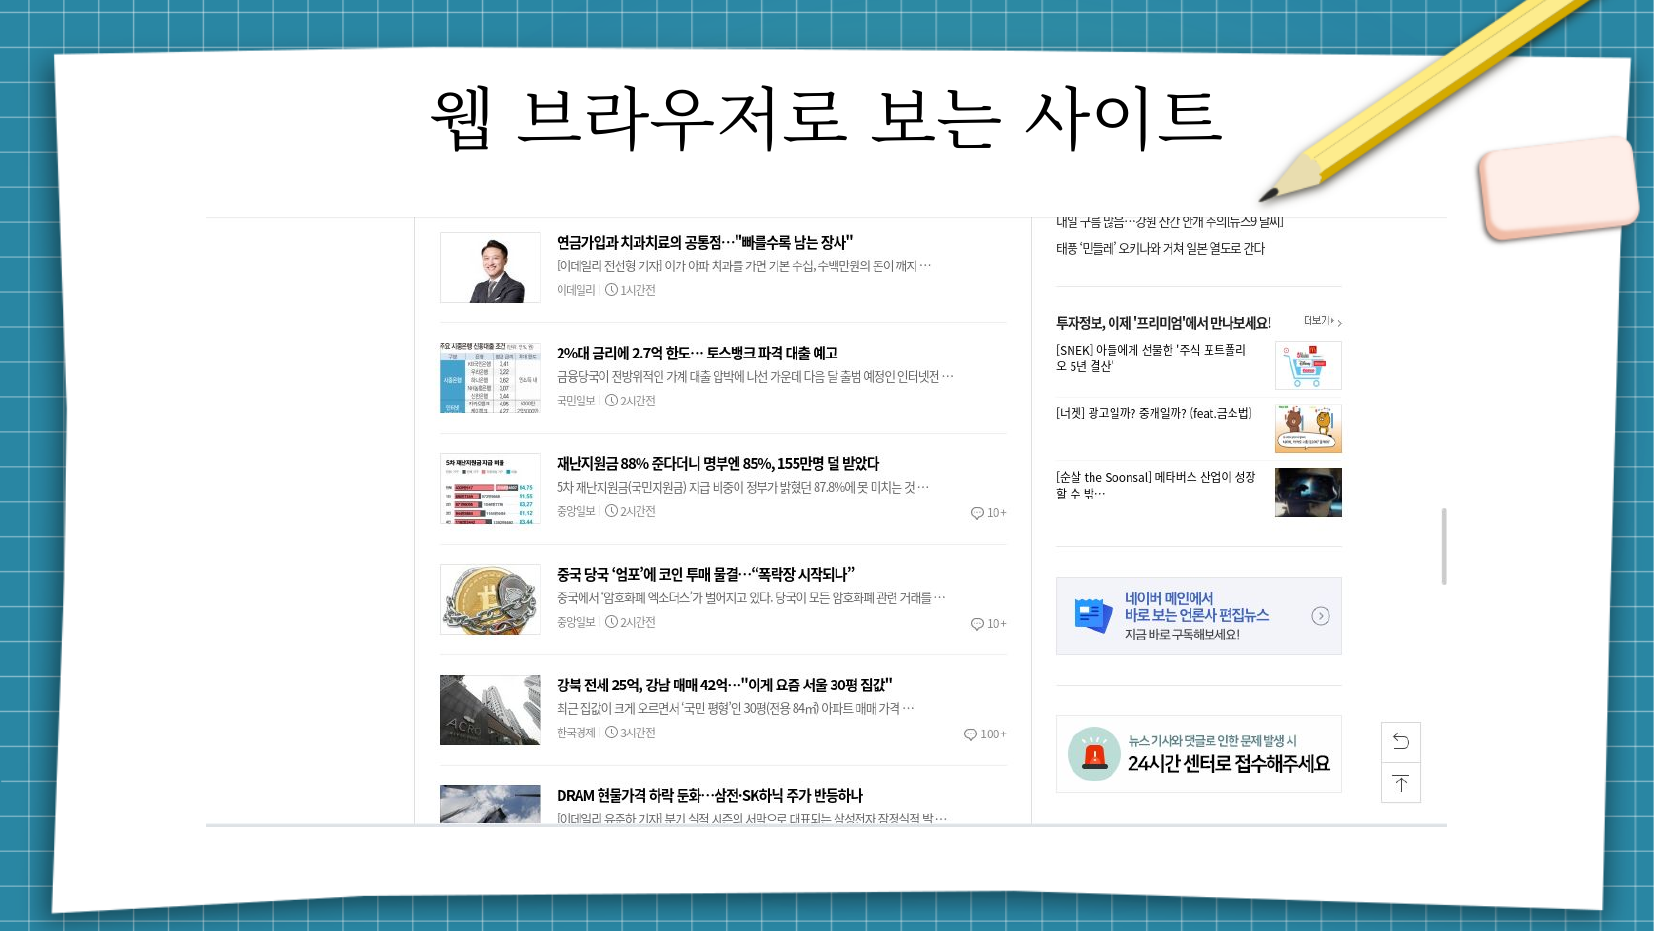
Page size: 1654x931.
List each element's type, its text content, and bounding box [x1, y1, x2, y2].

picture [0, 0, 1654, 931]
title 웹 브라우저로 보는 사이트 [82, 37, 1571, 193]
